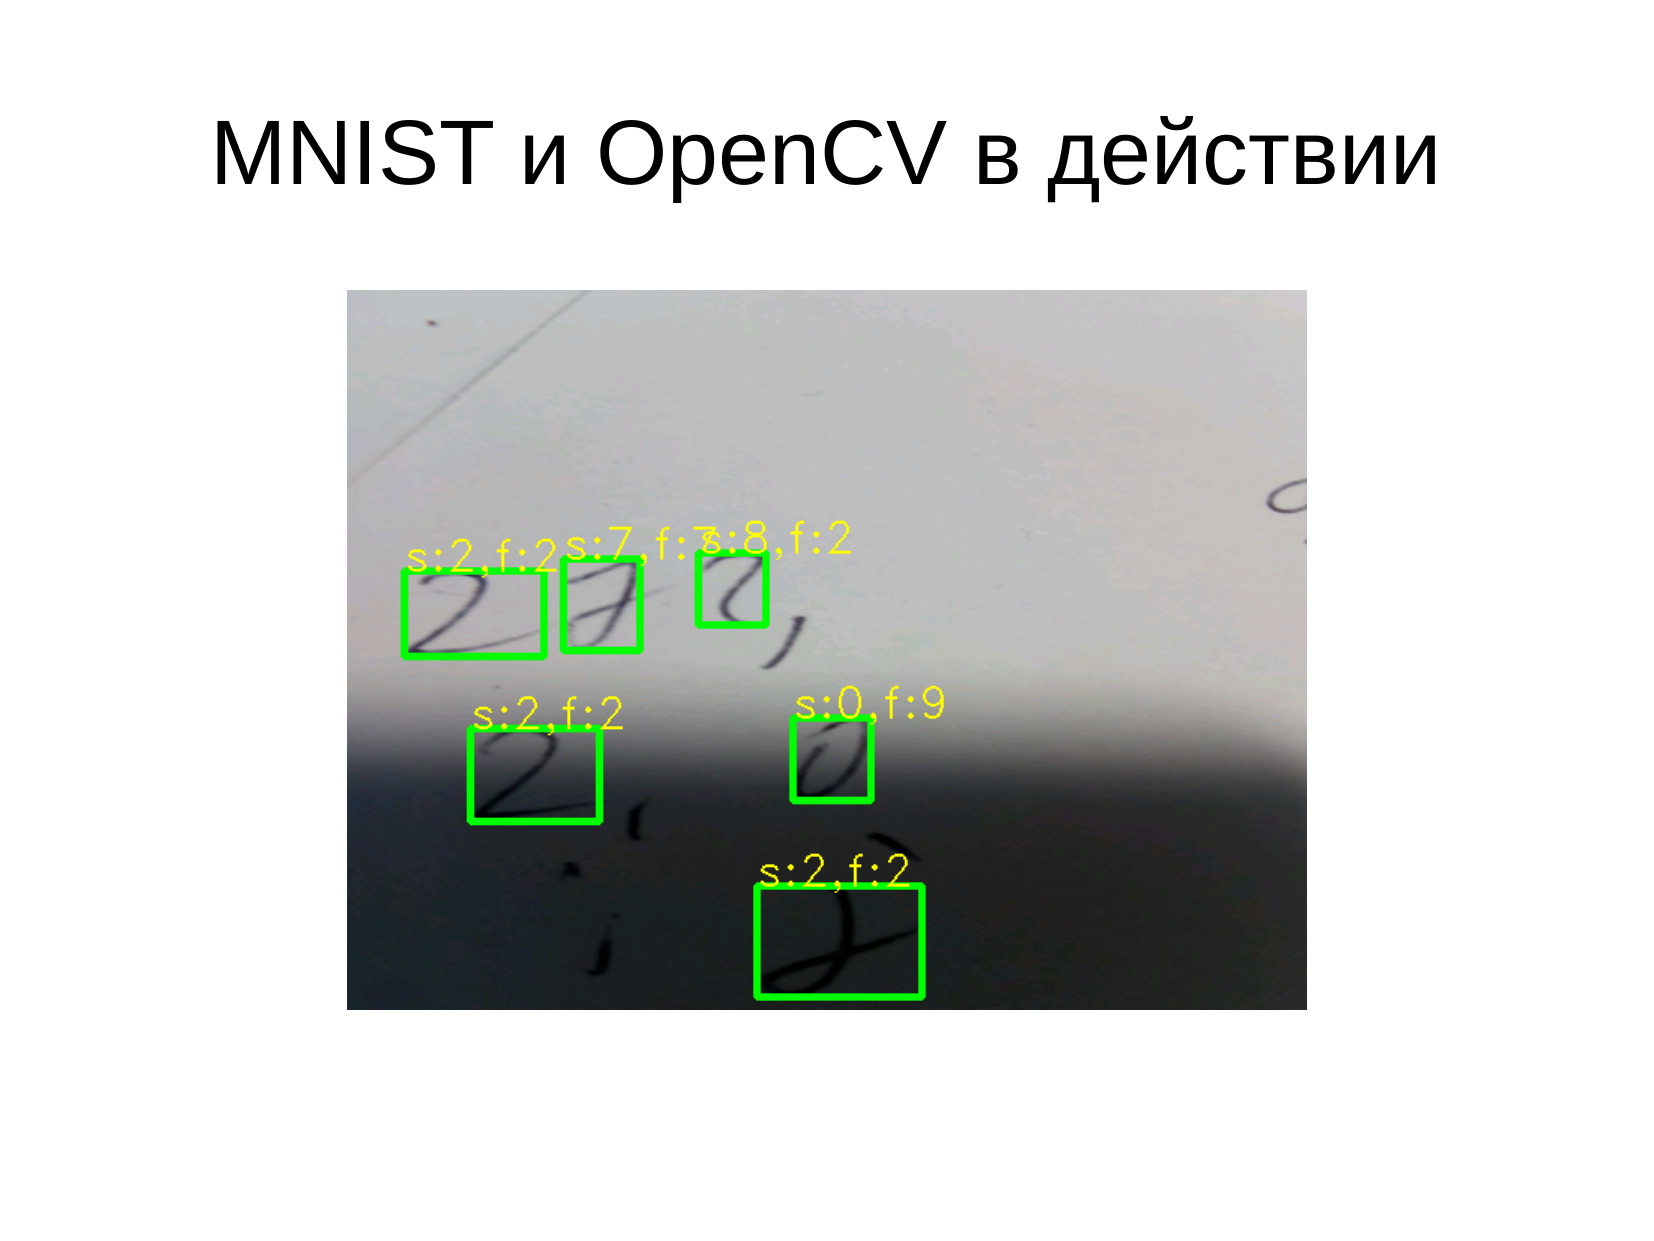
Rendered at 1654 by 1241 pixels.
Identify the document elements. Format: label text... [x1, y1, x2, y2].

picture [347, 290, 1307, 1010]
title MNIST и OpenCV в действии [82, 49, 1571, 257]
